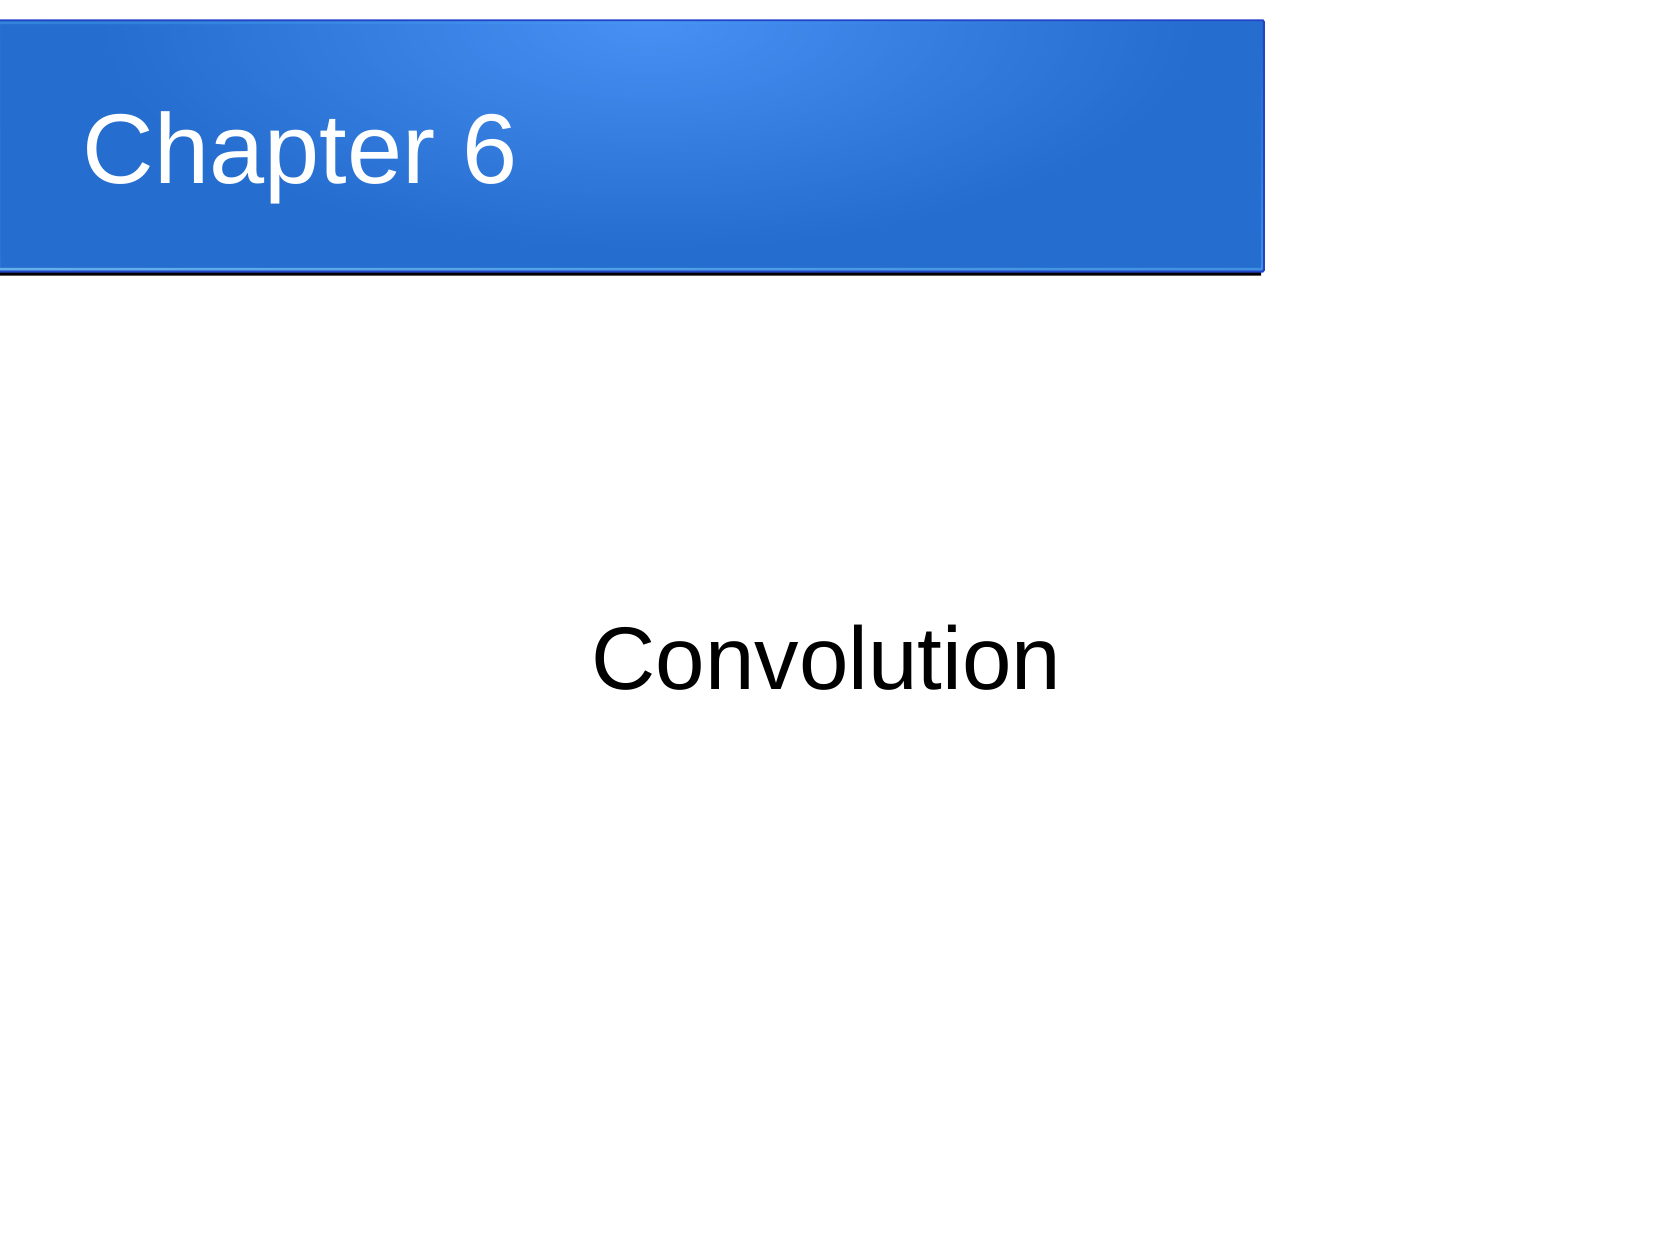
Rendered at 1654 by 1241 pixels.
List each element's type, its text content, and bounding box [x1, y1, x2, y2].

subtitle Convolution [82, 299, 1571, 1019]
title Chapter 6 [82, 47, 1235, 252]
